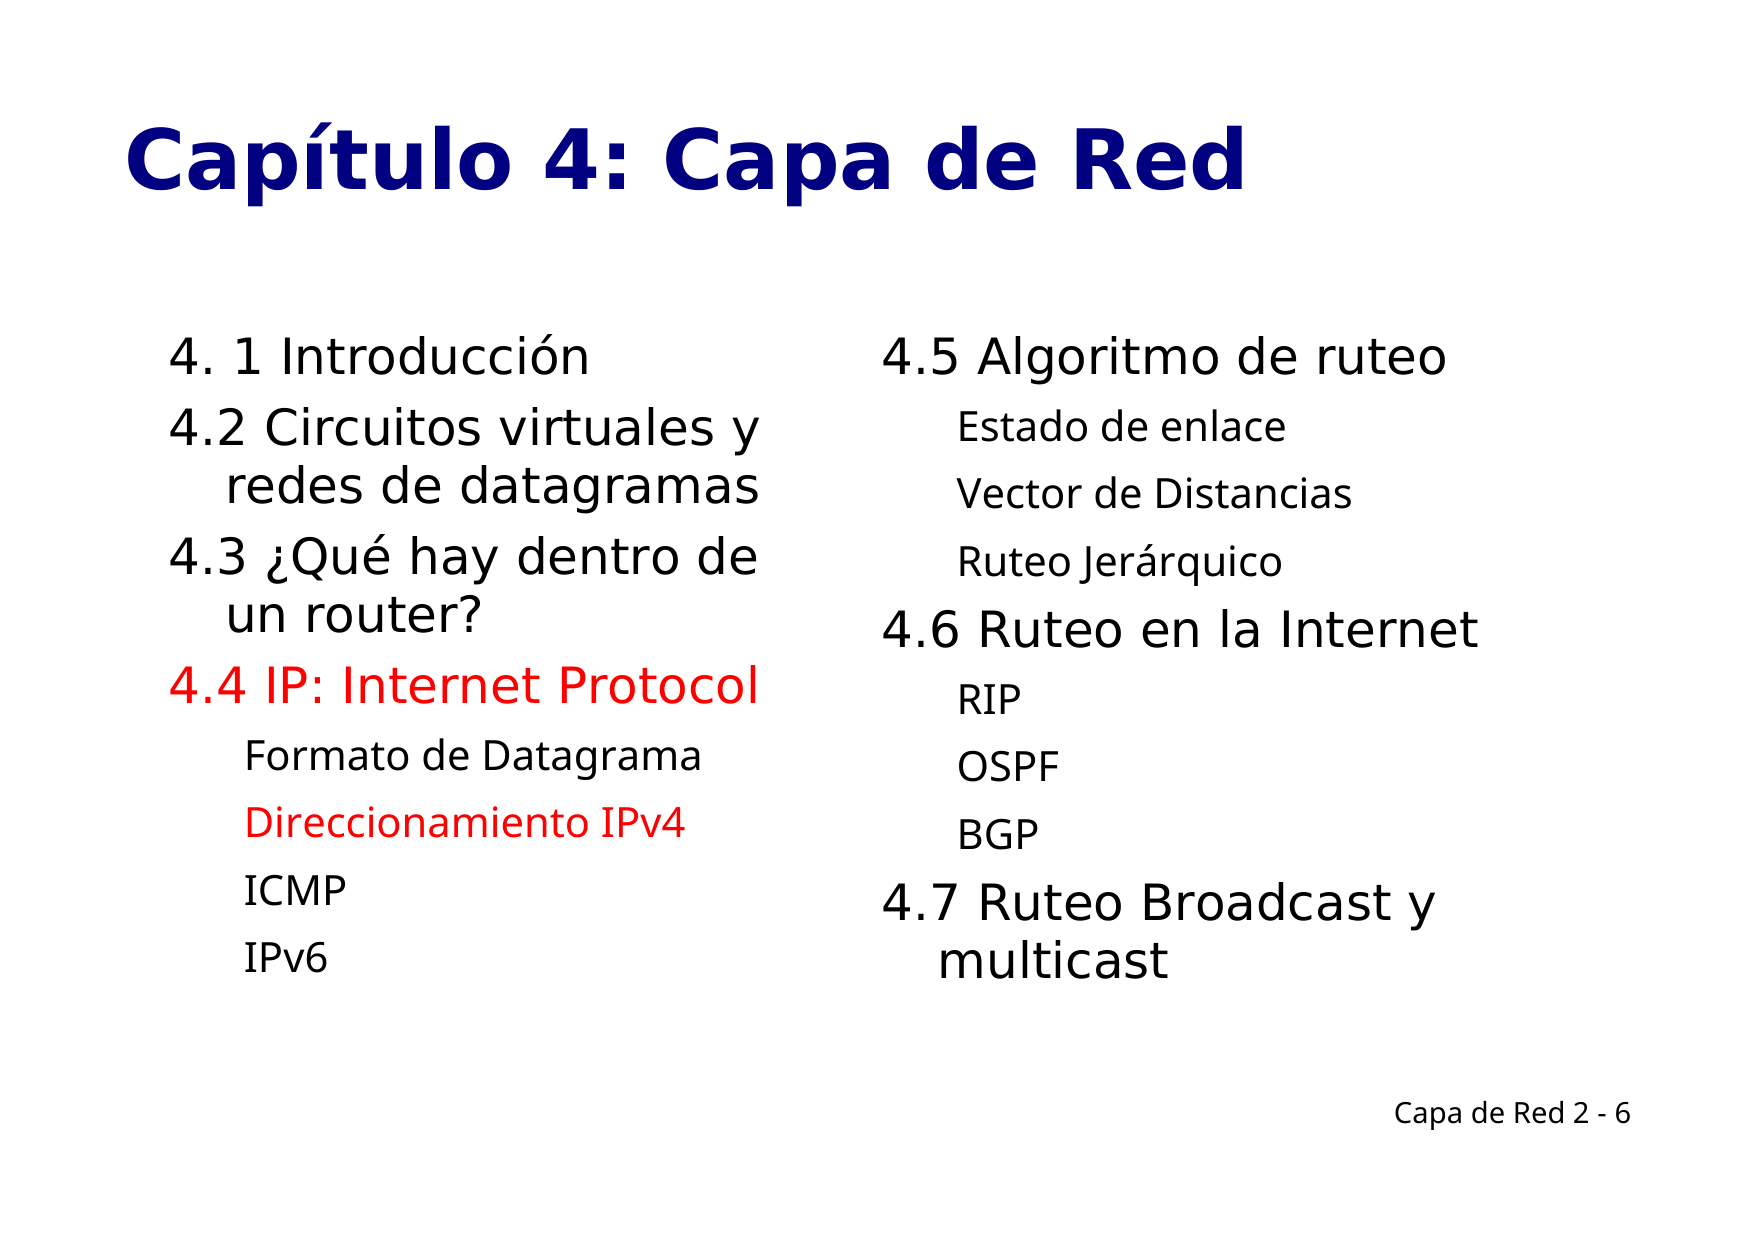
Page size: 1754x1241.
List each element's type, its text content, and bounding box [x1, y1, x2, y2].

title Capítulo 4: Capa de Red [109, 59, 1696, 262]
list 4.5 Algoritmo de ruteo Estado de enlace Vector de Distancias Ruteo Jerárquico 4.6 Ruteo en la Internet RIP OSPF BGP 4.7 Ruteo Broadcast y multicast [866, 320, 1546, 1082]
list 4. 1 Introducción 4.2 Circuitos virtuales y redes de datagramas 4.3 ¿Qué hay dentro de un router? 4.4 IP: Internet Protocol Formato de Datagrama Direccionamiento IPv4 ICMP IPv6 [154, 320, 833, 1082]
